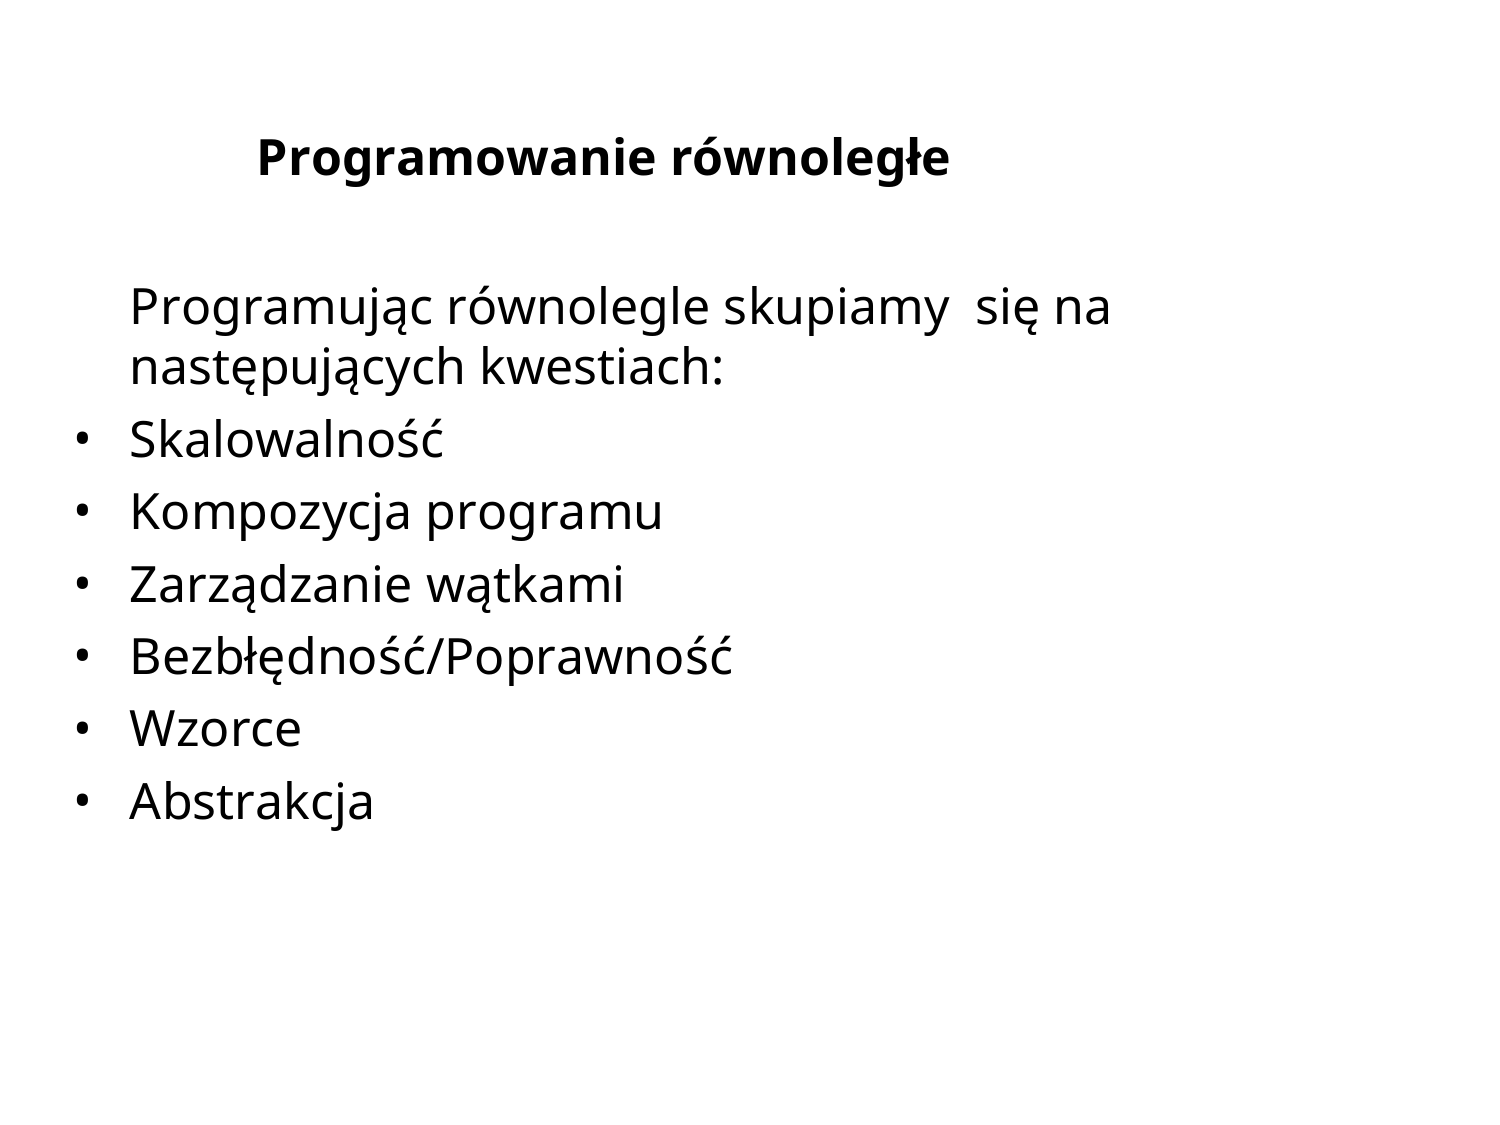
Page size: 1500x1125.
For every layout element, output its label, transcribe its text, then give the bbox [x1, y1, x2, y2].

list Programując równolegle skupiamy się na następujących kwestiach: Skalowalność Kompozycja programu Zarządzanie wątkami Bezbłędność/Poprawność Wzorce Abstrakcja [59, 267, 1425, 1005]
title Programowanie równoległe [242, 78, 1425, 233]
